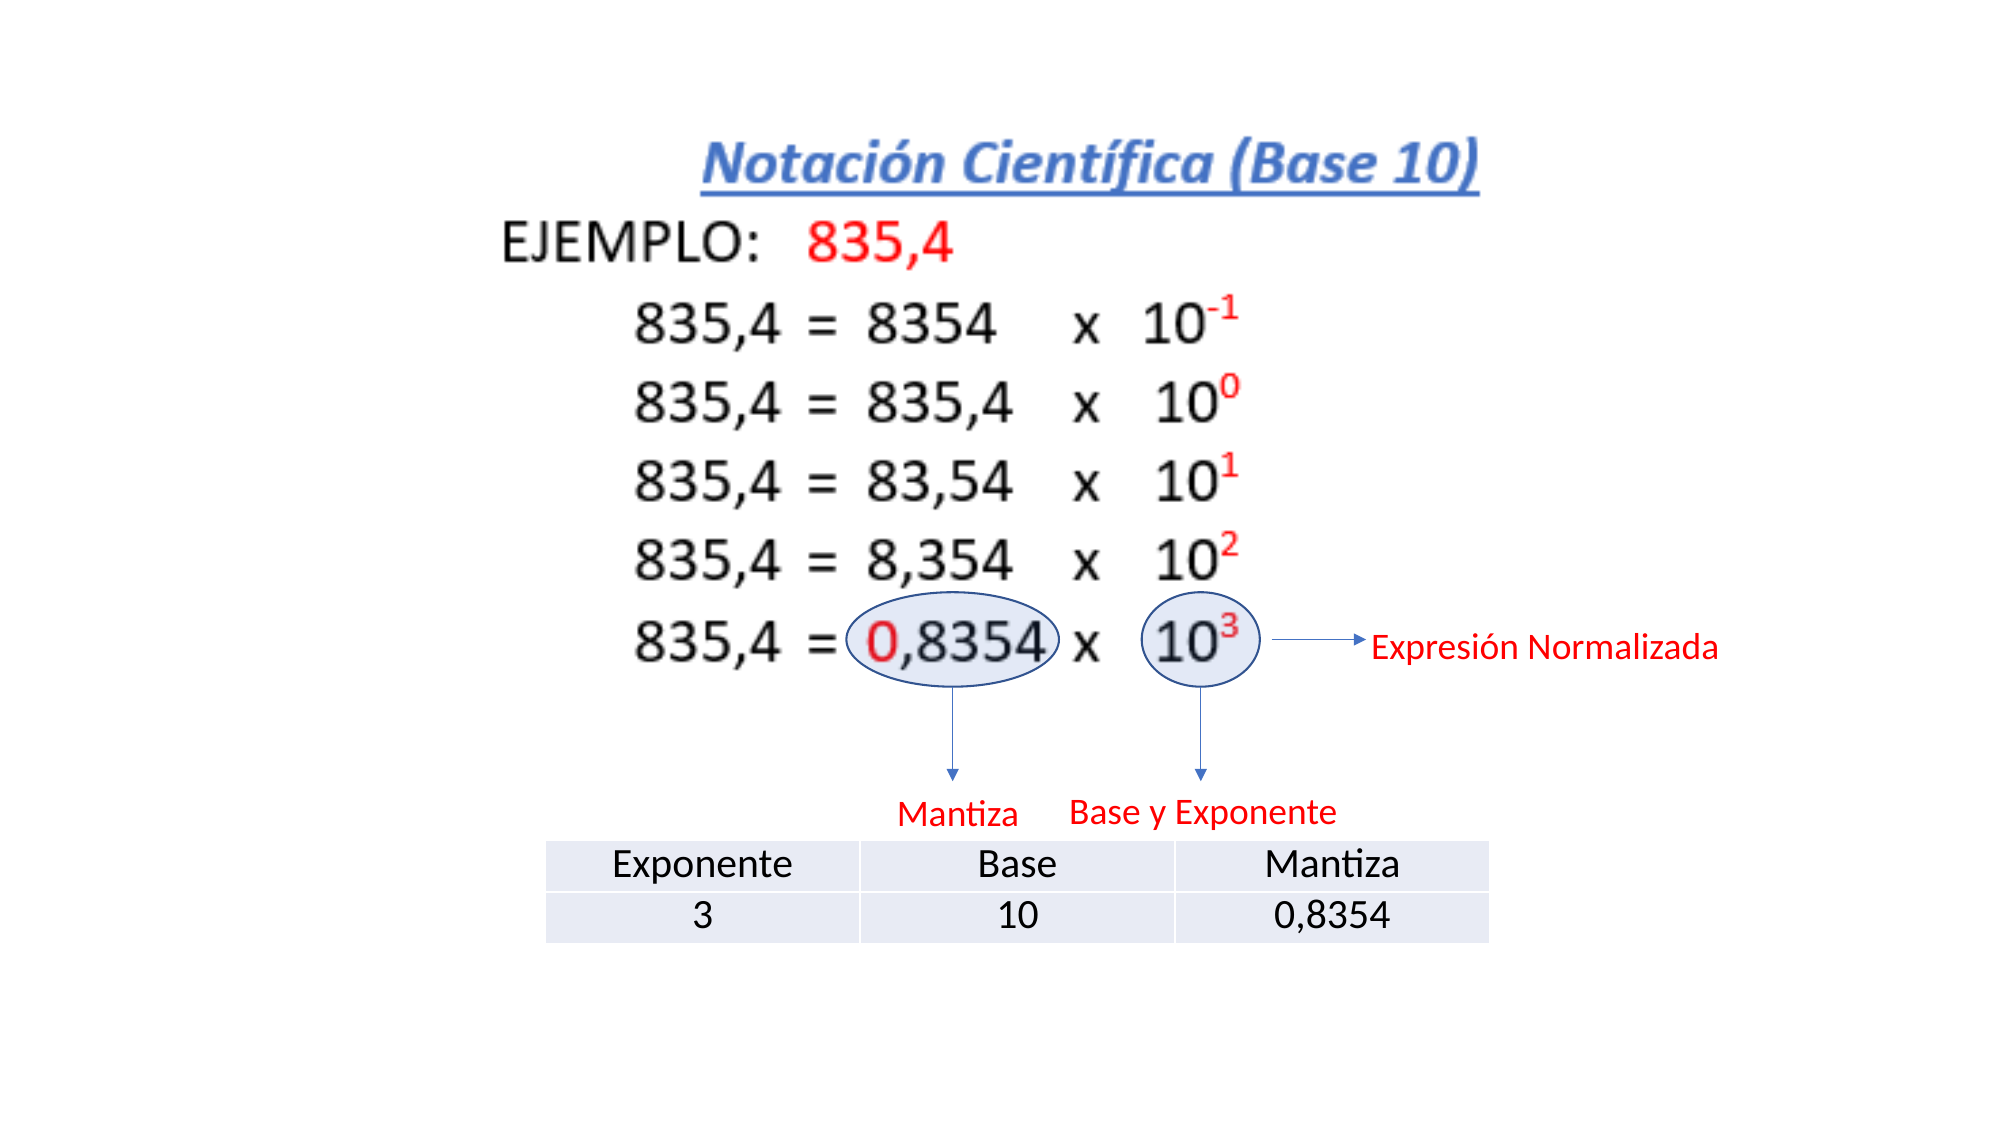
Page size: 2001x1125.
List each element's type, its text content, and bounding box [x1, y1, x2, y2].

text_box [1141, 592, 1260, 687]
text_box Base y Exponente [1054, 779, 1353, 839]
table_cell 3 [546, 893, 859, 943]
table_header Exponente [546, 841, 859, 891]
picture [492, 113, 1497, 687]
table_header Mantiza [1176, 841, 1489, 891]
table_cell 0,8354 [1176, 893, 1489, 943]
text_box Expresión Normalizada [1356, 614, 1735, 675]
table_cell 10 [861, 893, 1174, 943]
table_header Base [861, 841, 1174, 891]
text_box Mantiza [882, 781, 1035, 839]
text_box [846, 592, 1059, 687]
